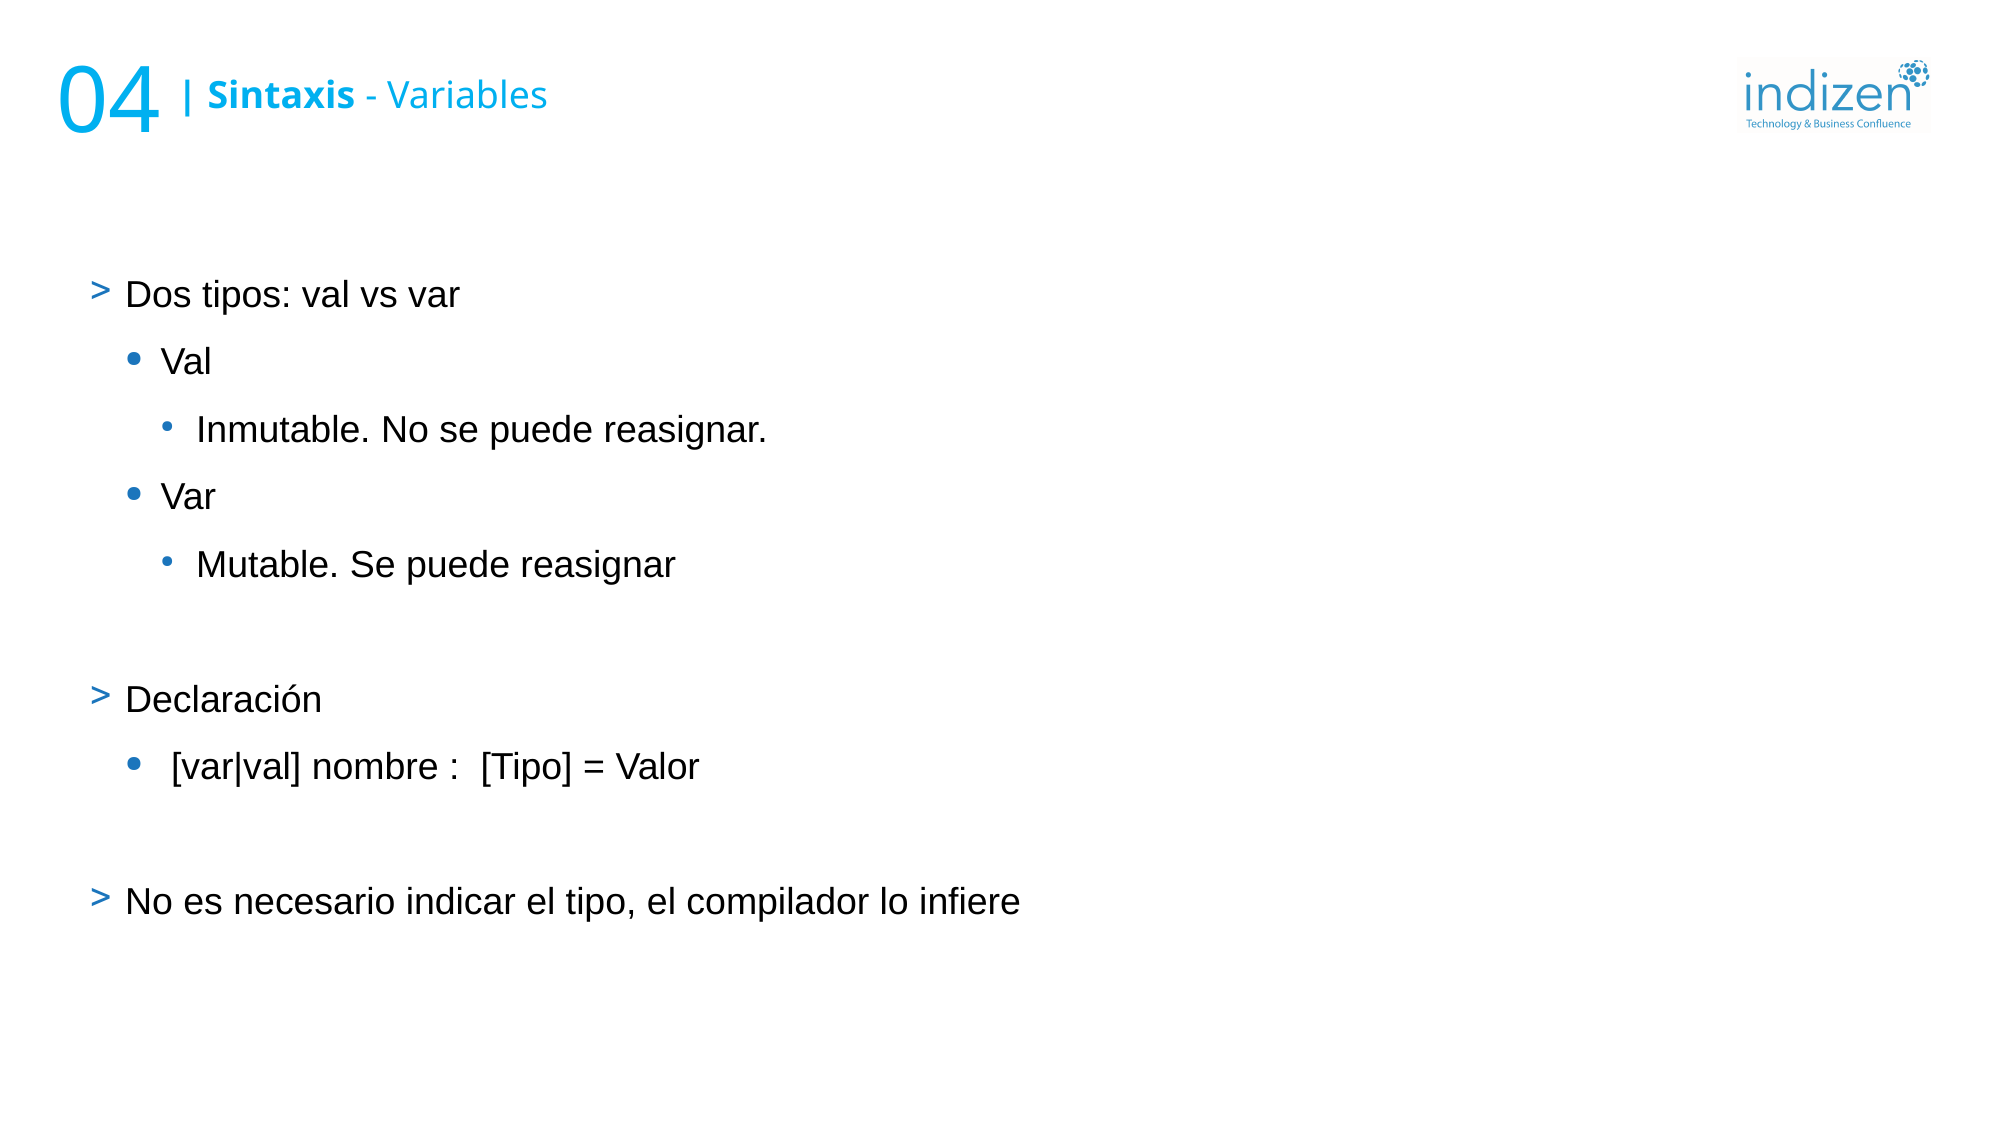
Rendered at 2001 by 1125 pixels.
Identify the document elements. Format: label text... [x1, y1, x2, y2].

text_box 04 [118, 75, 142, 110]
text_box | Sintaxis - Variables [157, 60, 1276, 126]
text_box 04 [41, 45, 1392, 127]
text_box Dos tipos: val vs var Val Inmutable. No se puede reasignar. Var Mutable. Se puede reasignar Declaración [var|val] nombre : [Tipo] = Valor No es necesario indicar el tipo, el compilador lo infiere [75, 239, 1052, 945]
picture [1737, 57, 1931, 133]
text_box 04 [69, 72, 96, 126]
